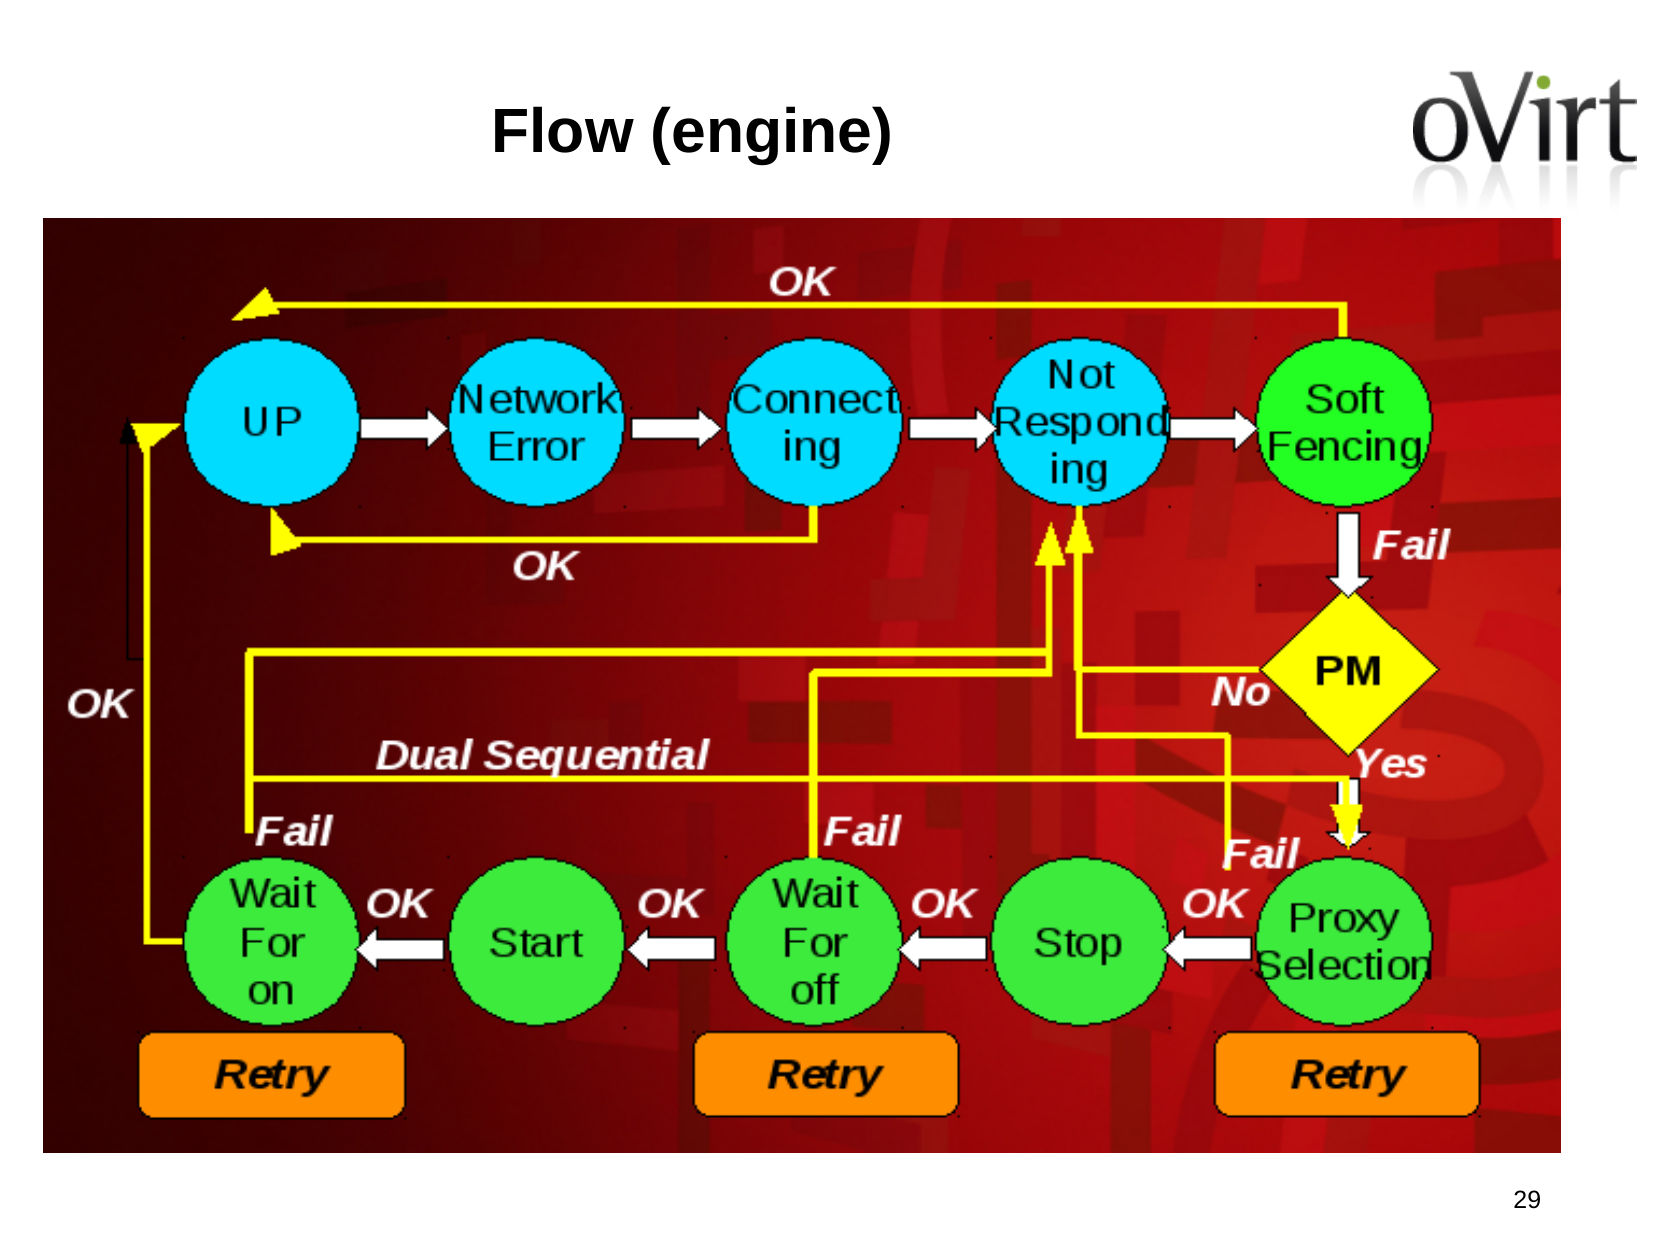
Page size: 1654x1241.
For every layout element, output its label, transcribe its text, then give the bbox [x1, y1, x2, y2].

title Flow (engine) [82, 37, 1303, 218]
picture [43, 218, 1561, 1153]
picture [1413, 63, 1637, 212]
